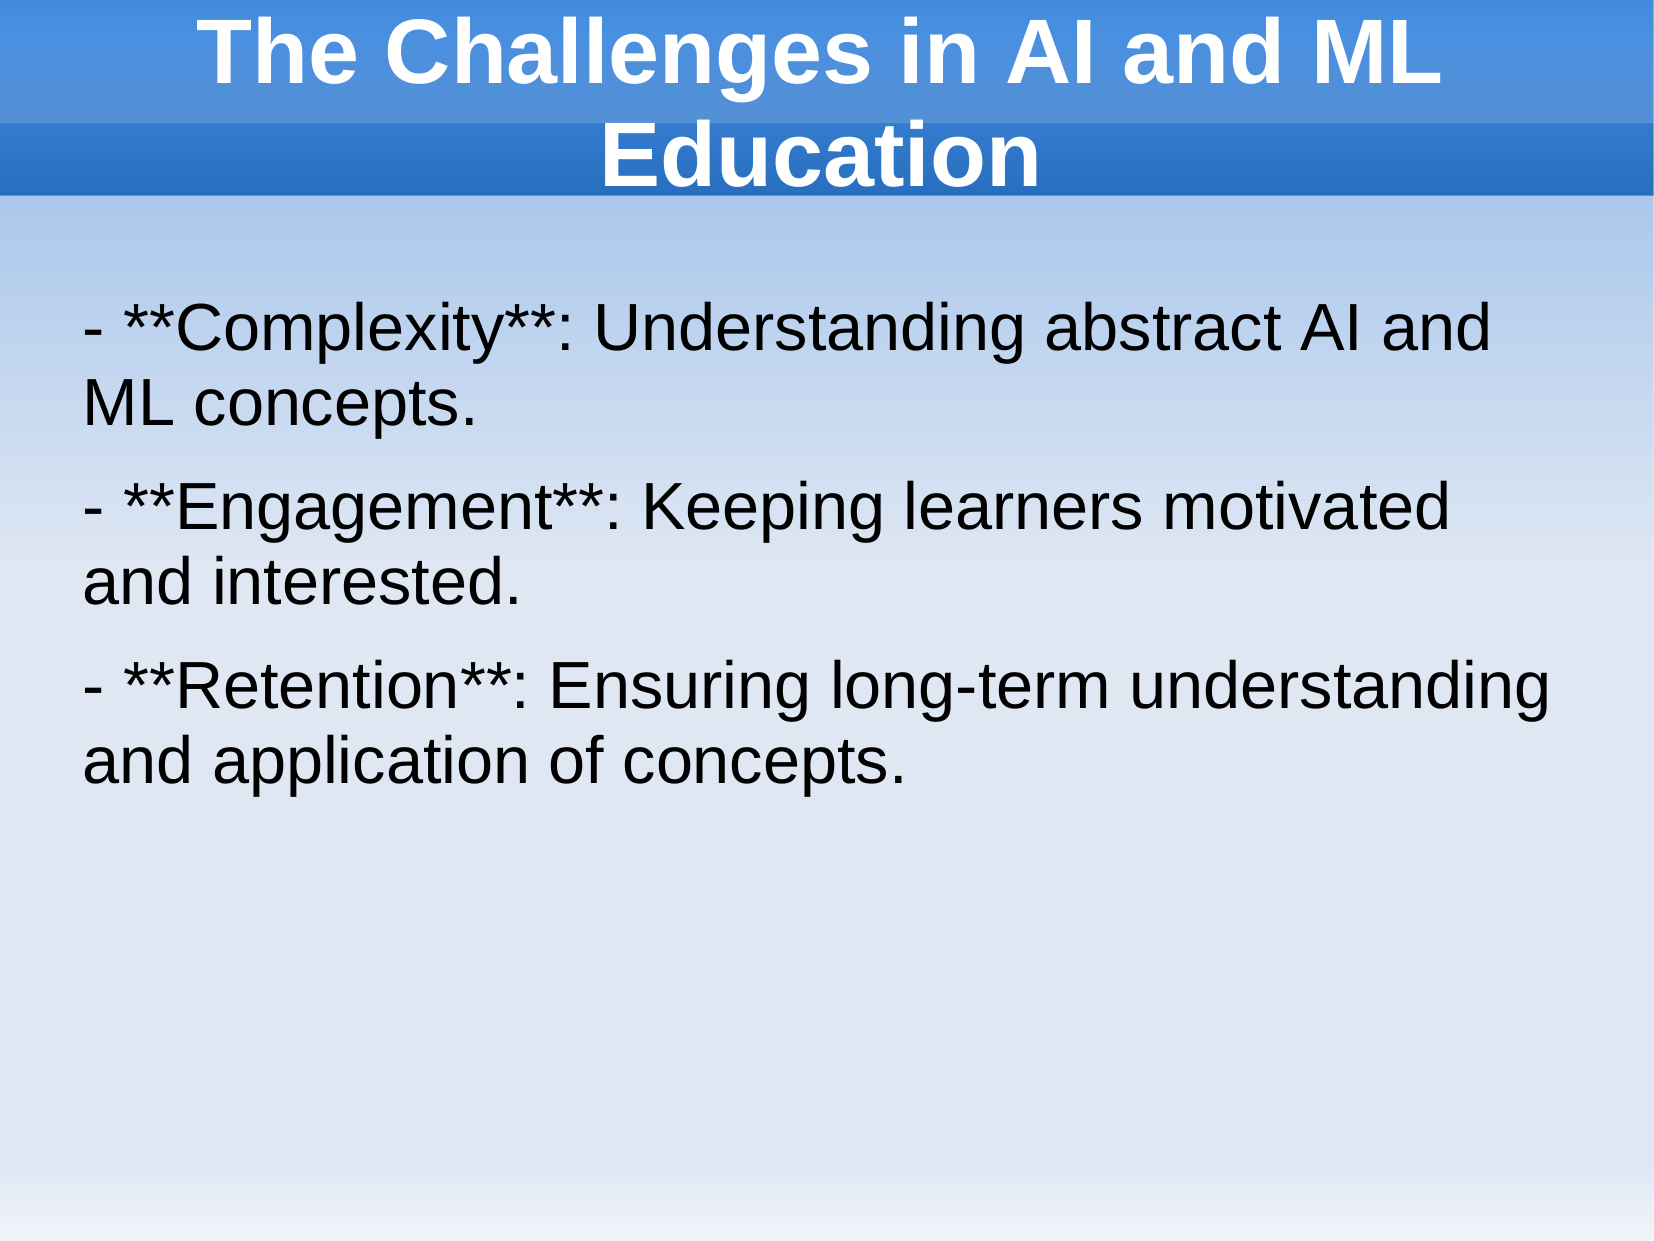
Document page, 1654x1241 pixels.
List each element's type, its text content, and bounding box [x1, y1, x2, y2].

list - **Complexity**: Understanding abstract AI and ML concepts. - **Engagement**: Keeping learners motivated and interested. - **Retention**: Ensuring long-term understanding and application of concepts. [82, 290, 1571, 1109]
picture [0, 0, 1654, 1241]
title The Challenges in AI and ML Education [76, 0, 1565, 208]
